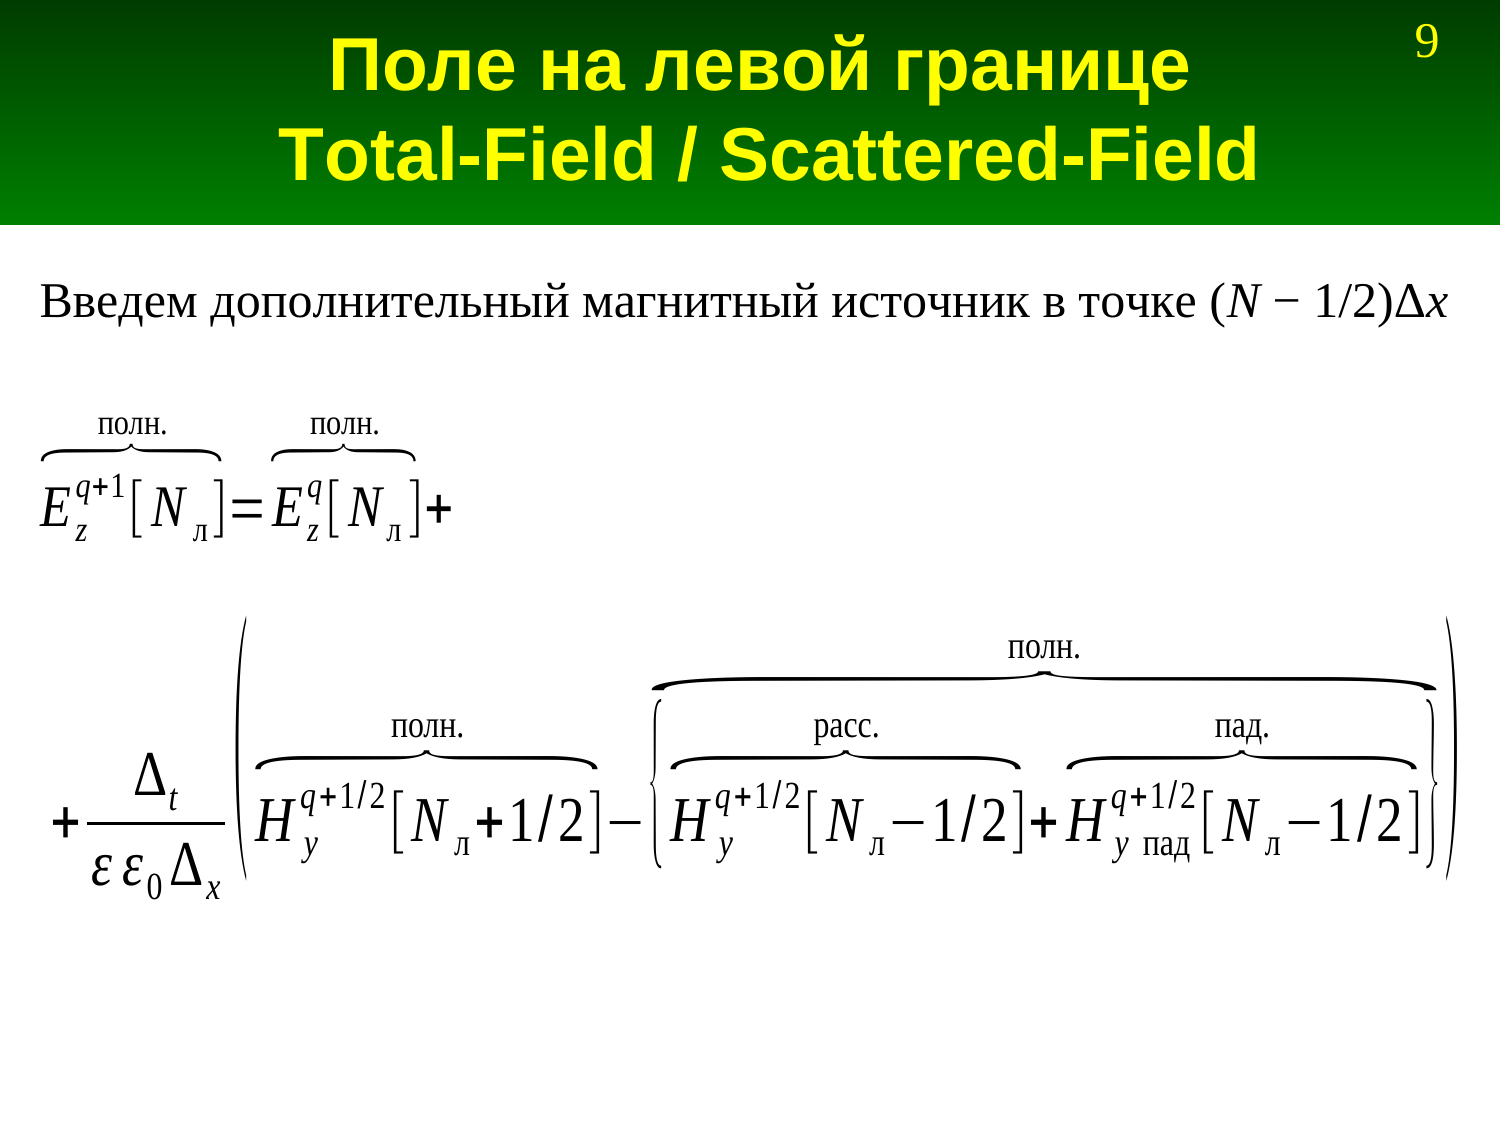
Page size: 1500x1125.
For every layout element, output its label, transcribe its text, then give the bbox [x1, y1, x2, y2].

chart [25, 612, 1484, 908]
title Поле на левой границе Total-Field / Scattered-Field [100, 7, 1441, 204]
text_box Введем дополнительный магнитный источник в точке (N − 1/2)Δx [24, 259, 1469, 347]
chart [24, 401, 468, 549]
